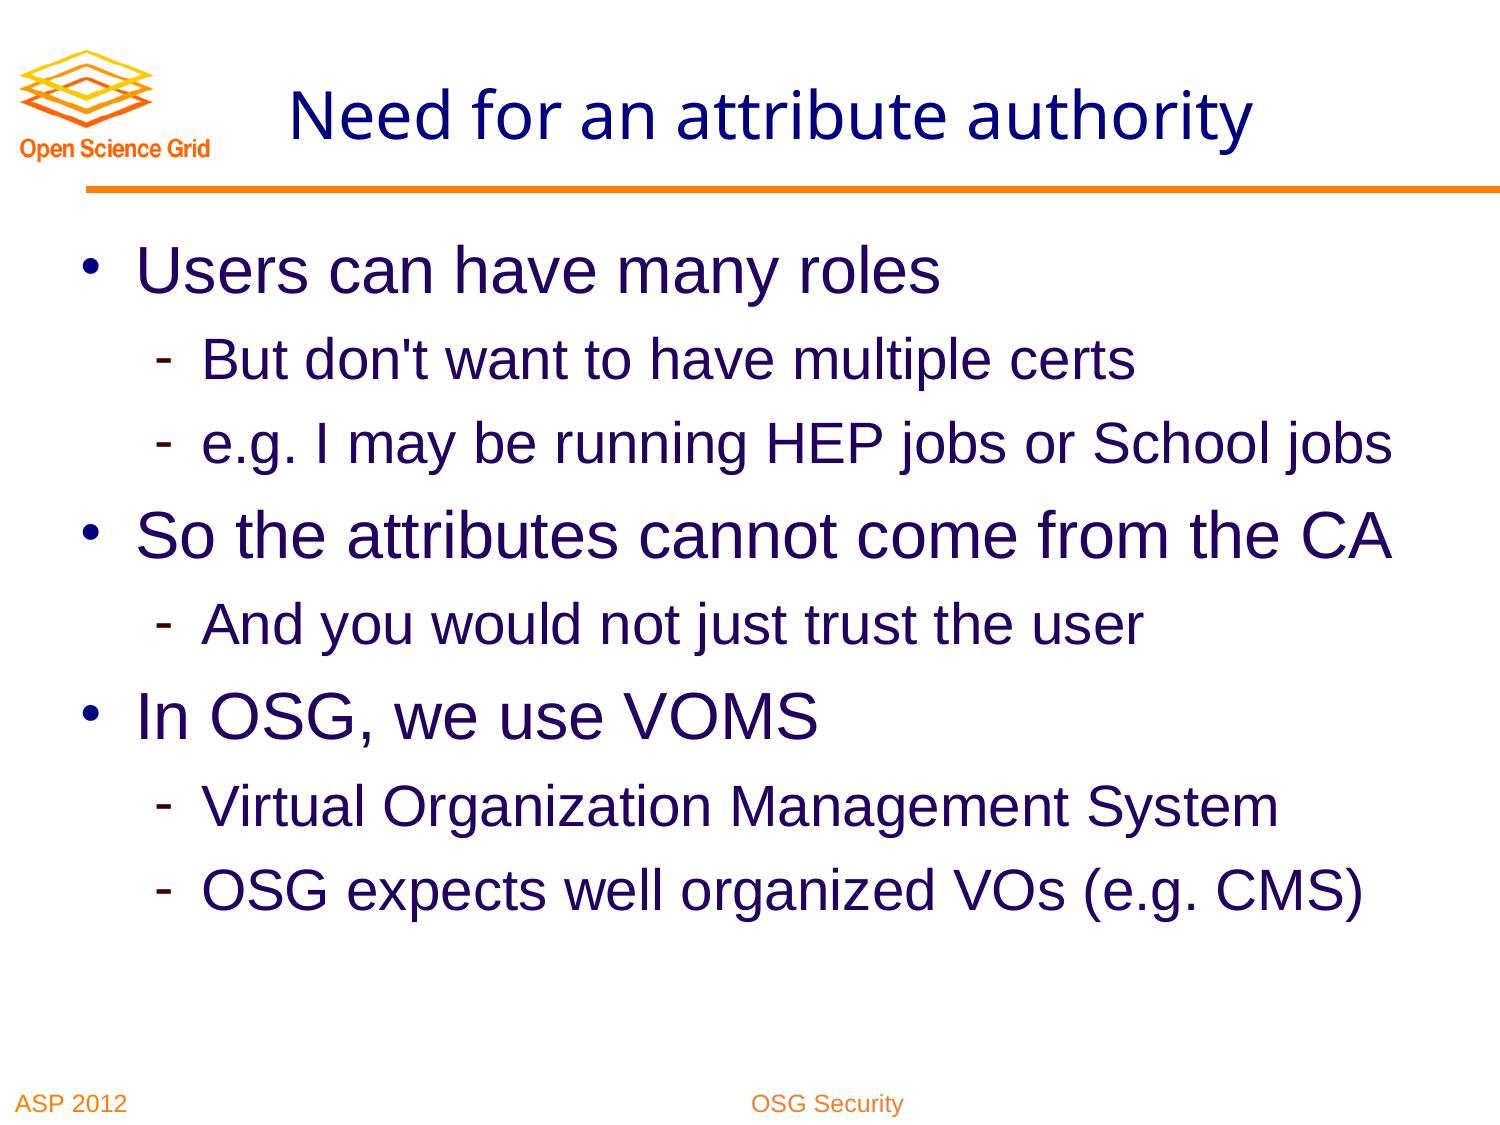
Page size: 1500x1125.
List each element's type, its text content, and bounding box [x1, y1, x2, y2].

list Users can have many roles But don't want to have multiple certs e.g. I may be running HEP jobs or School jobs So the attributes cannot come from the CA And you would not just trust the user In OSG, we use VOMS Virtual Organization Management System OSG expects well organized VOs (e.g. CMS) [64, 218, 1466, 962]
title Need for an attribute authority [201, 18, 1342, 207]
picture [0, 27, 201, 179]
